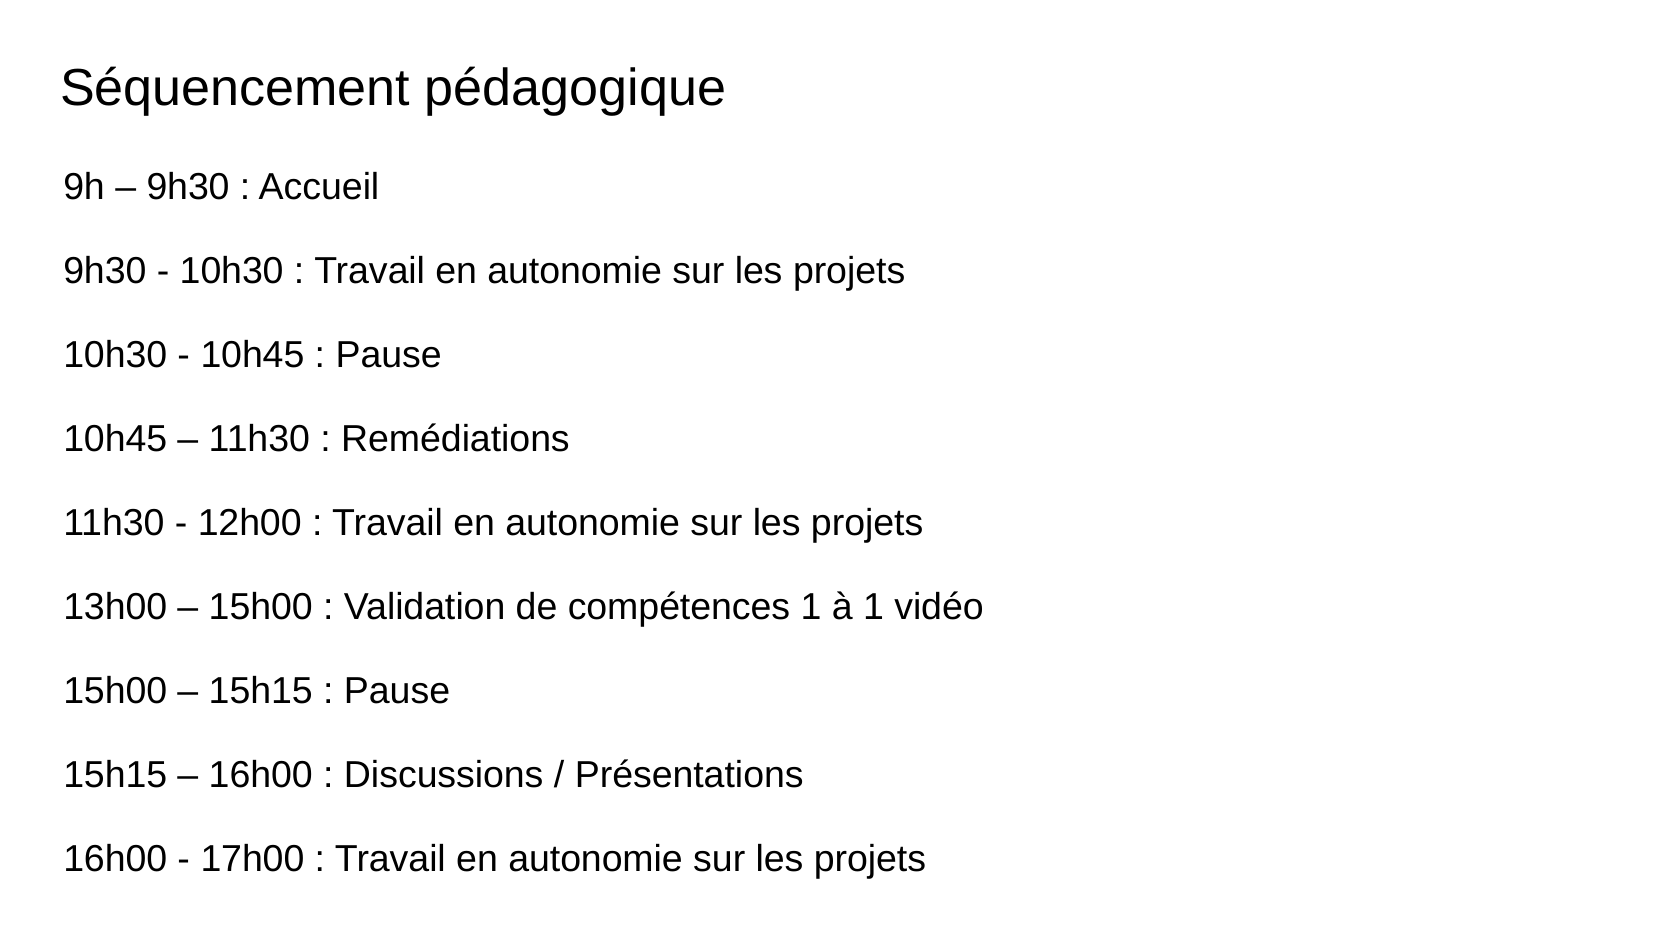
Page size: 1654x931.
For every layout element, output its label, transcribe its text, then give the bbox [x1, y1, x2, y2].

text_box 9h – 9h30 : Accueil 9h30 - 10h30 : Travail en autonomie sur les projets 10h30 - 10h45 : Pause 10h45 – 11h30 : Remédiations 11h30 - 12h00 : Travail en autonomie sur les projets 13h00 – 15h00 : Validation de compétences 1 à 1 vidéo 15h00 – 15h15 : Pause 15h15 – 16h00 : Discussions / Présentations 16h00 - 17h00 : Travail en autonomie sur les projets [48, 157, 1534, 931]
title Séquencement pédagogique [60, 9, 1549, 166]
